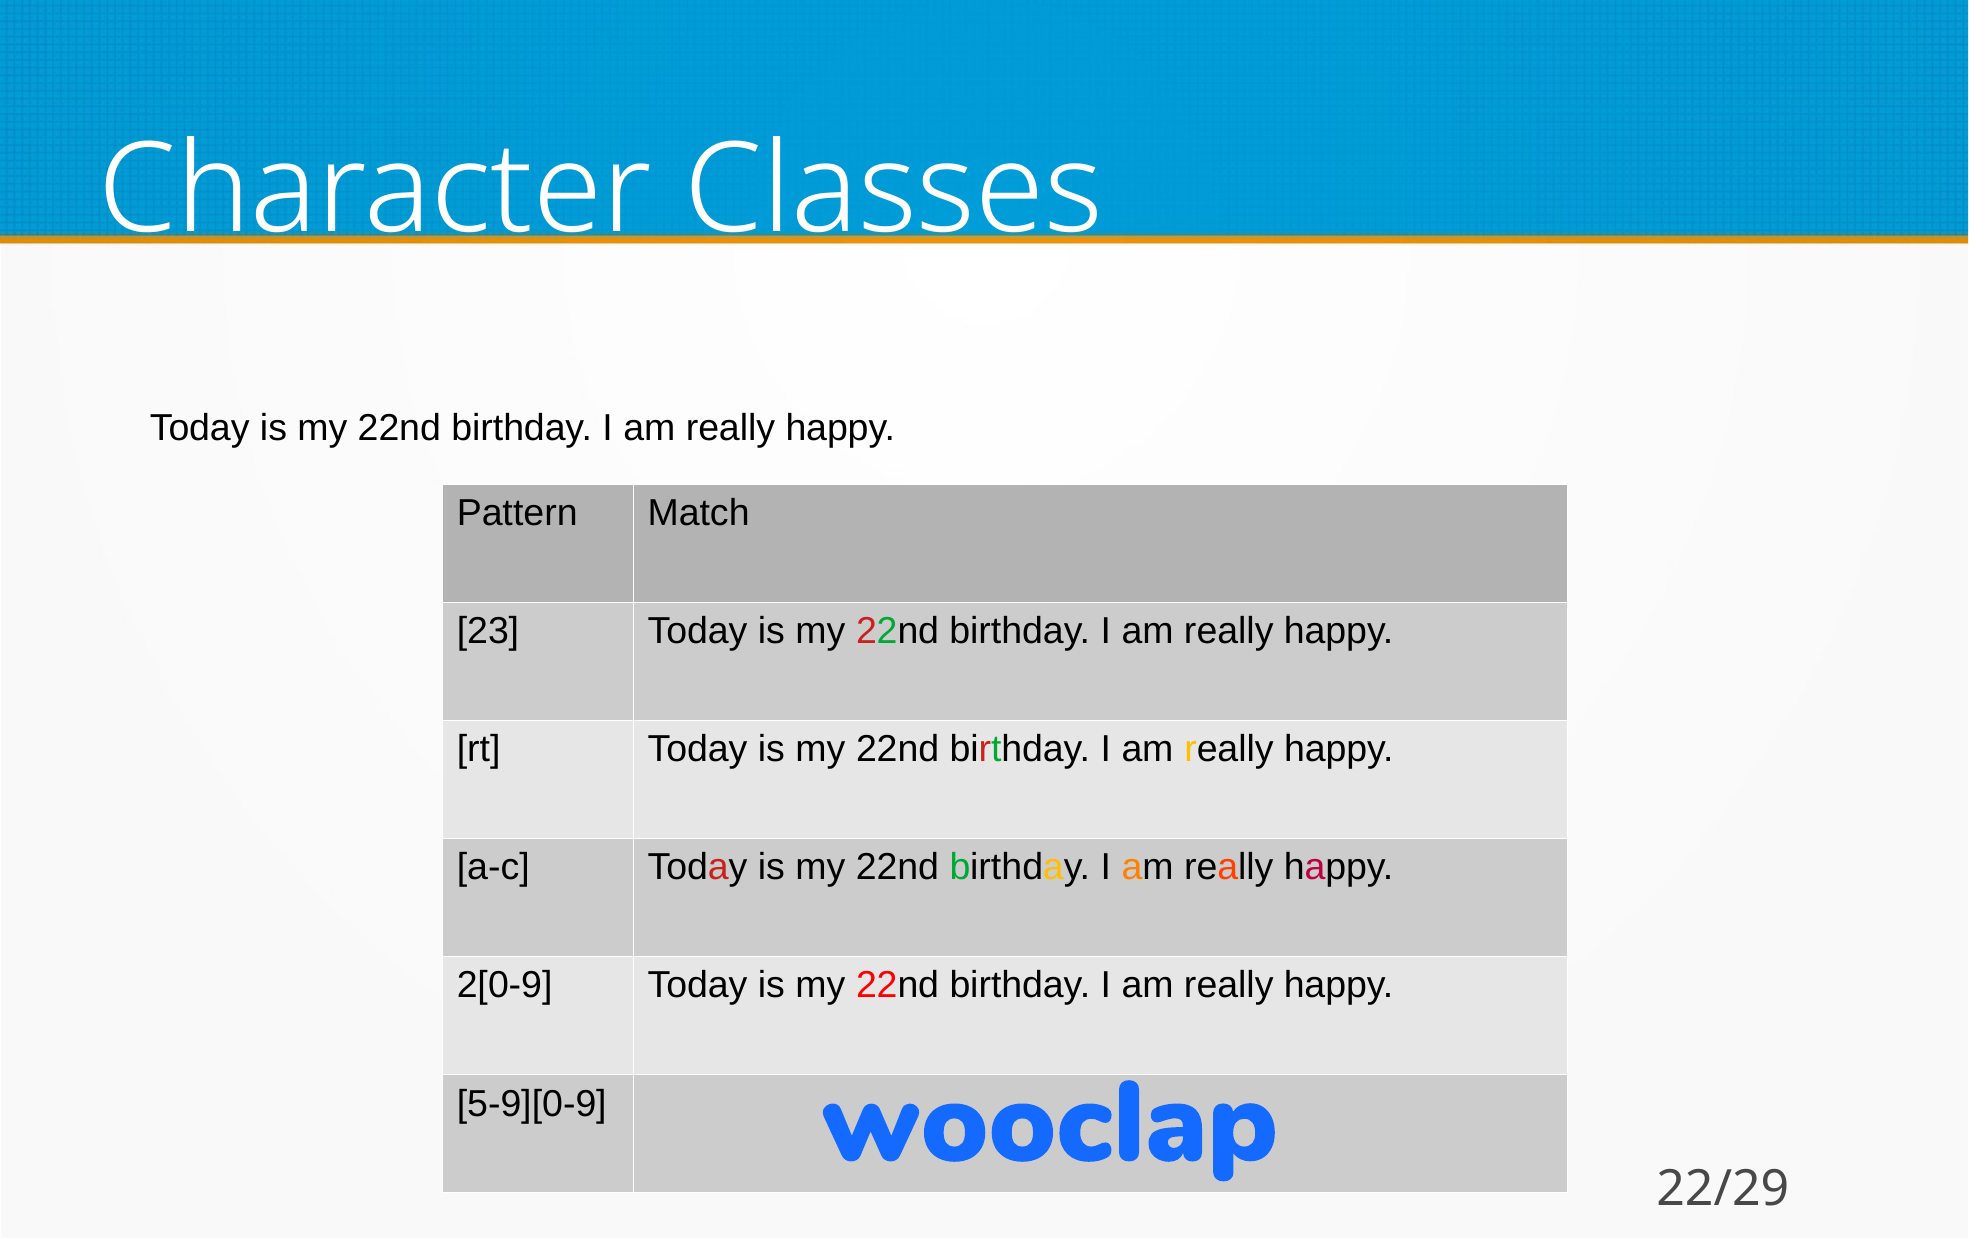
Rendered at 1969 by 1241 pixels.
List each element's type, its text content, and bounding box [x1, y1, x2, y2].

table_cell Today is my 22nd birthday. I am really happy. [634, 839, 1567, 956]
text_box Today is my 22nd birthday. I am really happy. [135, 315, 961, 498]
table_cell [5-9][0-9] [443, 1075, 633, 1192]
table_cell Today is my 22nd birthday. I am really happy. [634, 957, 1567, 1074]
table_cell Today is my 22nd birthday. I am really happy. [634, 603, 1567, 720]
table_cell [634, 1075, 1567, 1192]
table_cell [23] [443, 603, 633, 720]
table_header Pattern [443, 485, 633, 602]
title Character Classes [98, 49, 1870, 257]
table_cell [rt] [443, 721, 633, 838]
table_cell Today is my 22nd birthday. I am really happy. [634, 721, 1567, 838]
picture [0, 233, 1969, 1241]
table_cell [a-c] [443, 839, 633, 956]
table_cell 2[0-9] [443, 957, 633, 1074]
table_header Match [634, 485, 1567, 602]
